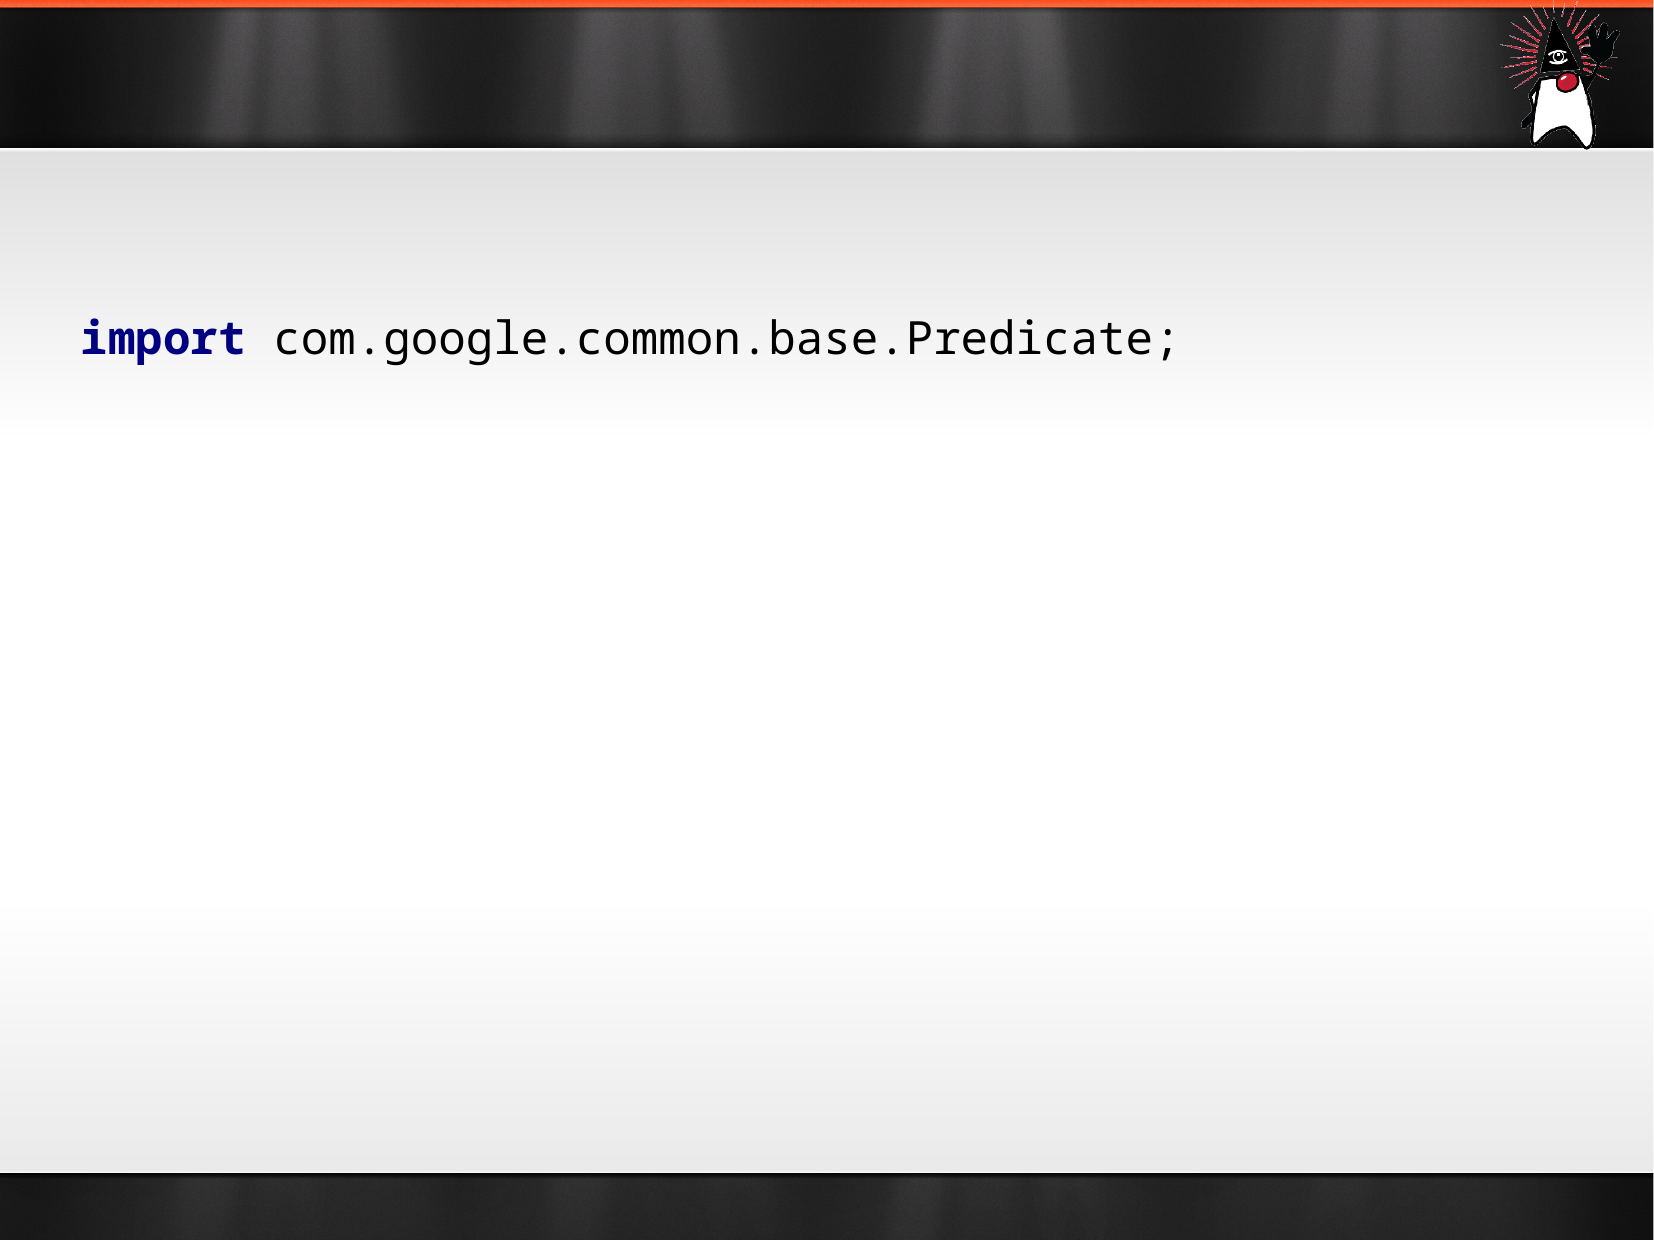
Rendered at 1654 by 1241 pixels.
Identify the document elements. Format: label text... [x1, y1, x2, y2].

picture [0, 0, 1654, 1240]
text_box import com.google.common.base.Predicate; [80, 305, 1654, 1125]
